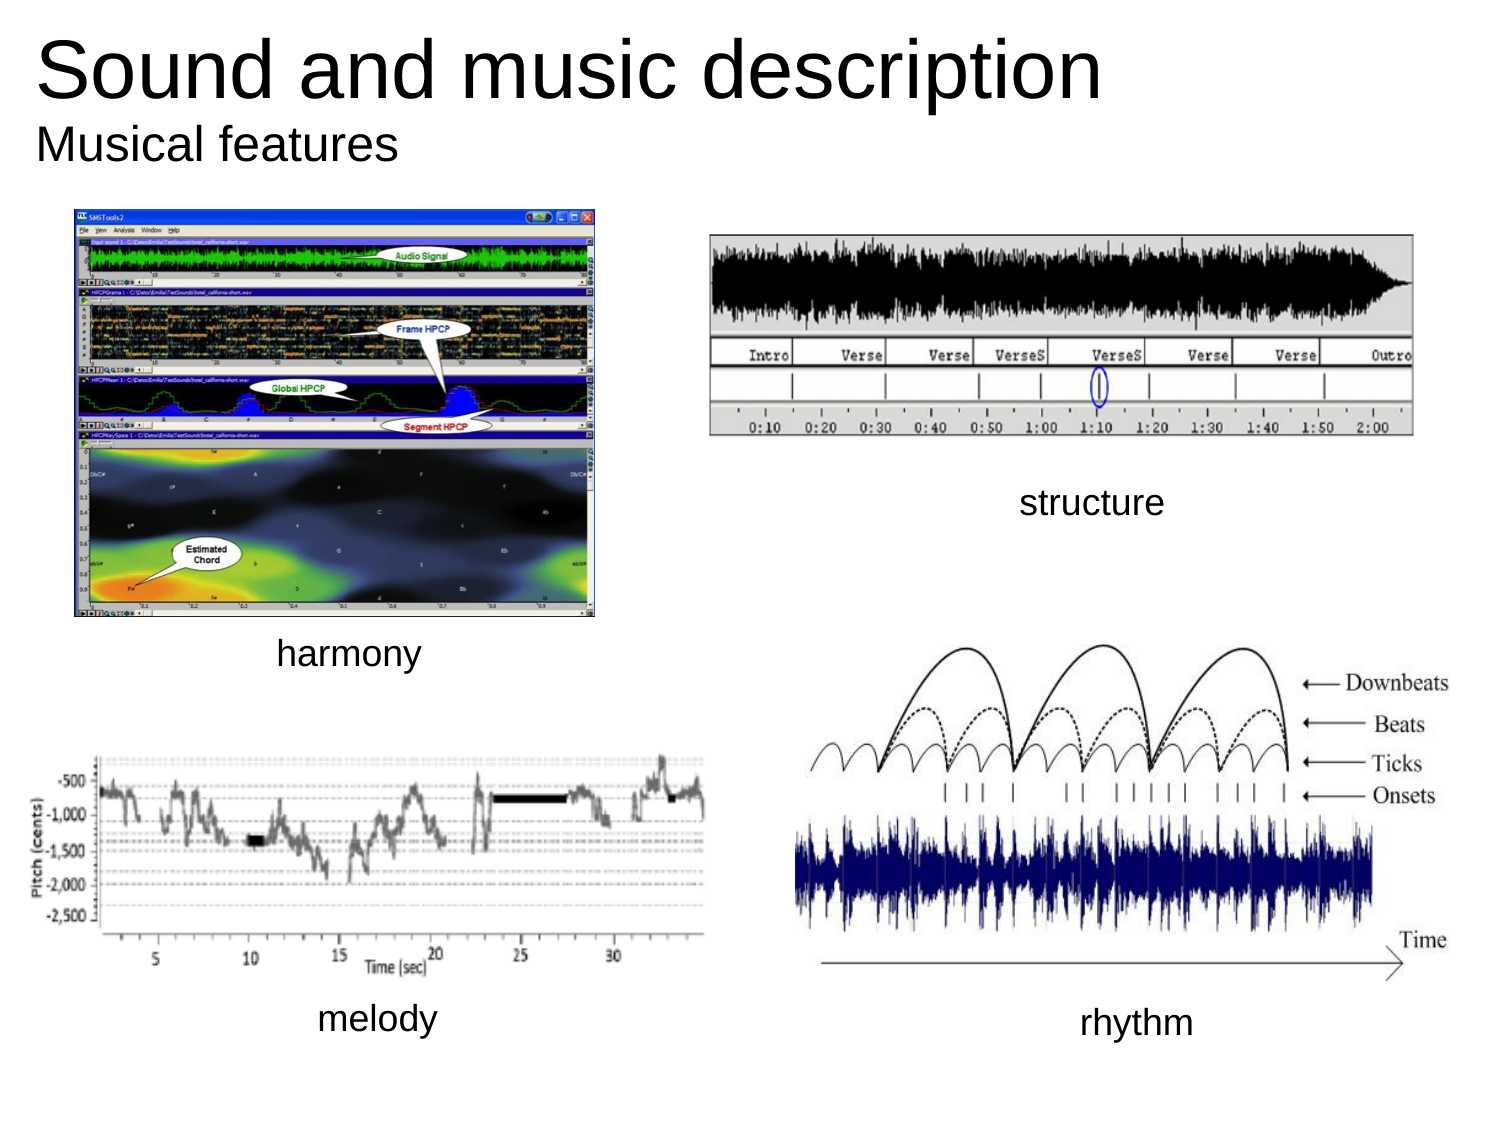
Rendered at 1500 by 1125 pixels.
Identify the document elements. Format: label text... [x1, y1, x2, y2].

text_box structure [1004, 473, 1181, 531]
picture [795, 644, 1450, 981]
picture [74, 209, 595, 617]
picture [705, 226, 1422, 451]
text_box melody [302, 990, 454, 1048]
text_box harmony [261, 624, 438, 682]
text_box rhythm [1065, 993, 1210, 1051]
picture [21, 729, 721, 985]
title Sound and music description Musical features [35, 24, 1386, 171]
